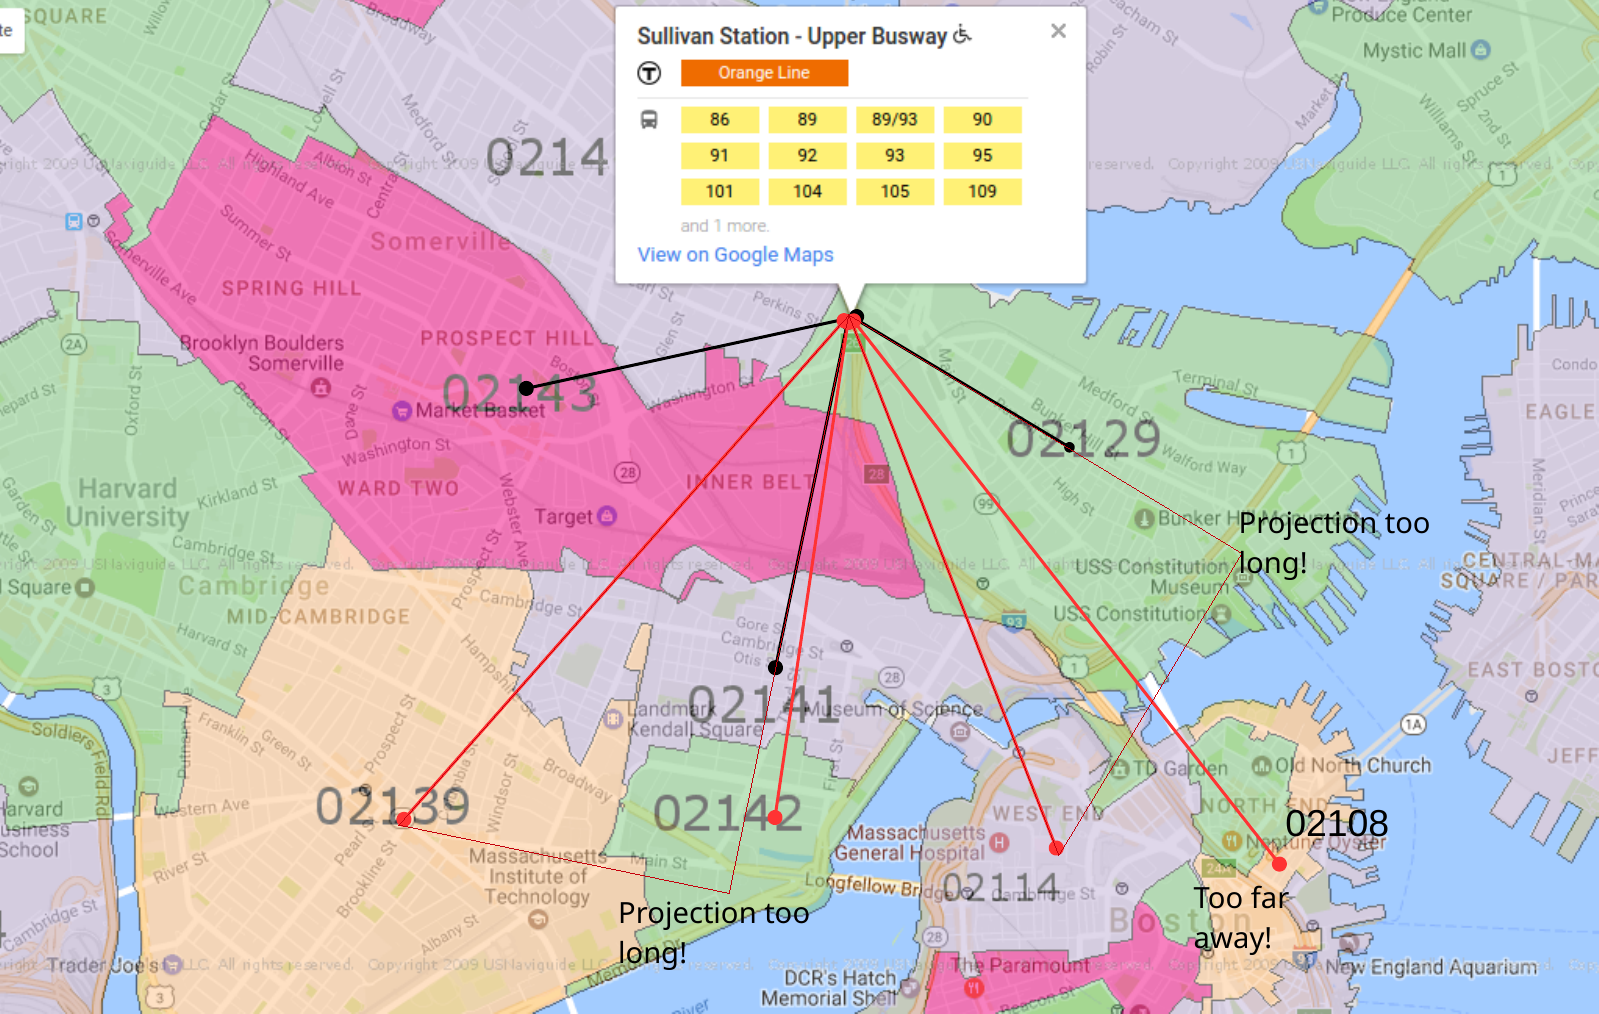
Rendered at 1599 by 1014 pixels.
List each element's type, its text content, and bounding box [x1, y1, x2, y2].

text_box 02108 [1270, 795, 1404, 856]
text_box Projection too long! [603, 885, 894, 936]
text_box Projection too long! [1223, 495, 1515, 546]
text_box Too far away! [1178, 870, 1384, 921]
picture [0, 0, 1599, 1014]
